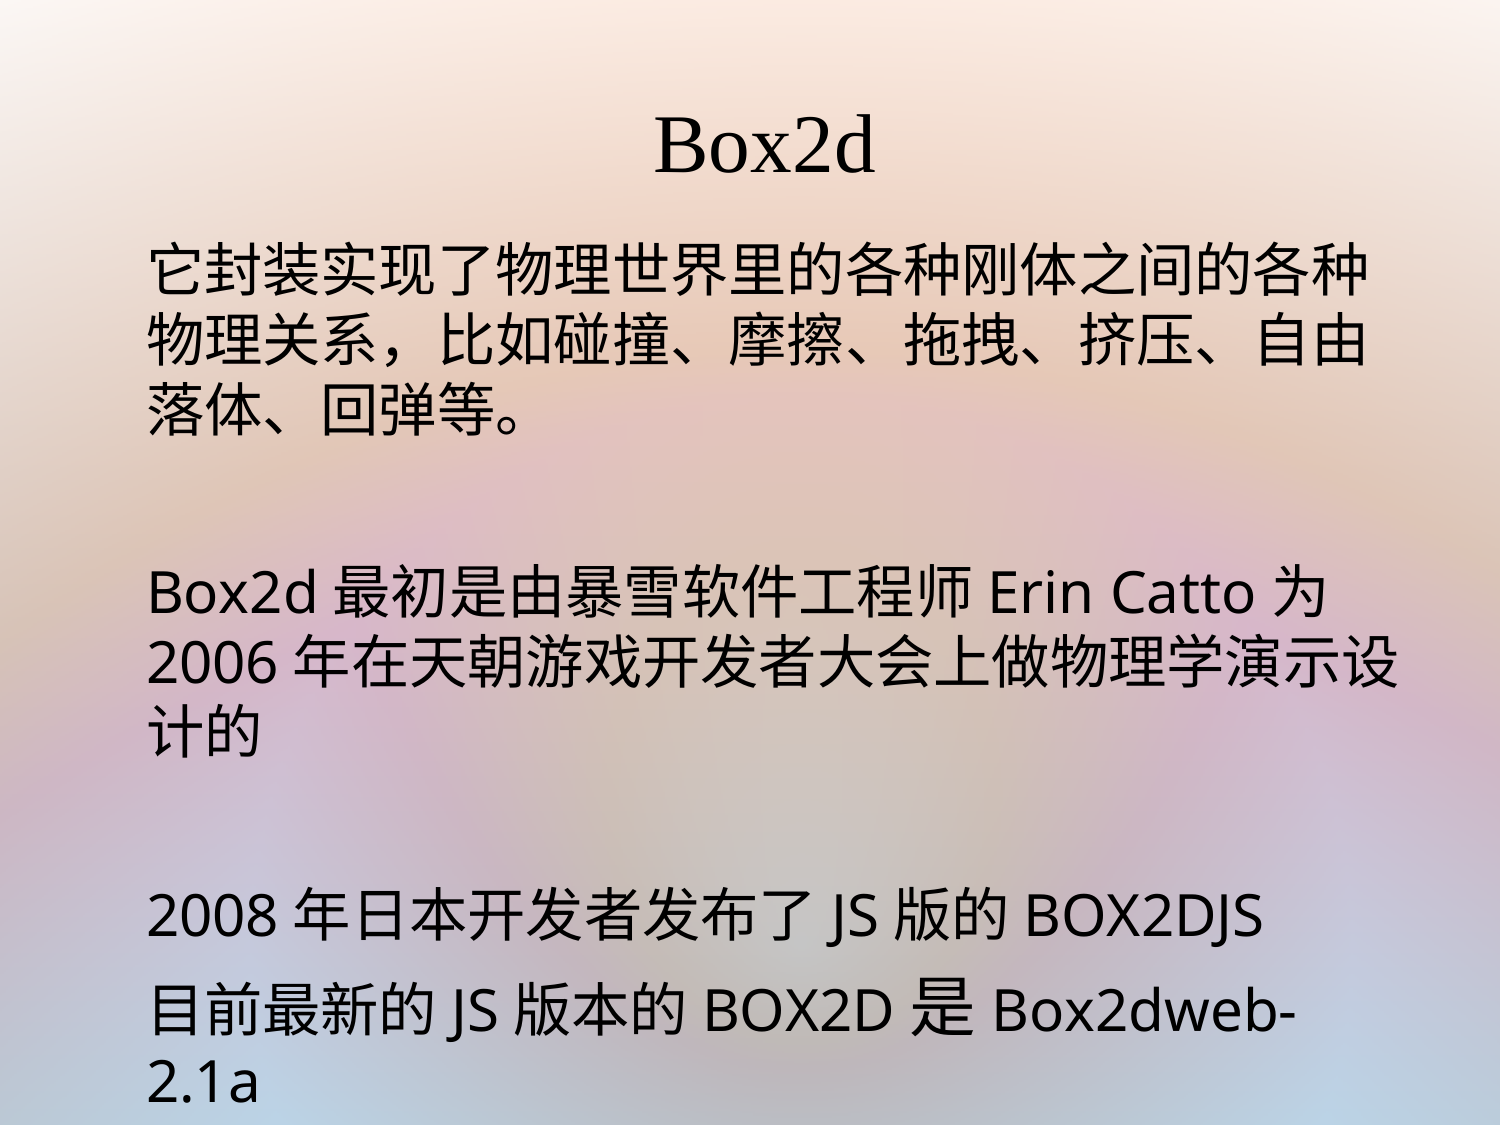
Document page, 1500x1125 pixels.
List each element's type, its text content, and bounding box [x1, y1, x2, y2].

picture [0, 0, 1500, 1125]
list 它封装实现了物理世界里的各种刚体之间的各种物理关系，比如碰撞、摩擦、拖拽、挤压、自由落体、回弹等。 Box2d最初是由暴雪软件工程师Erin Catto为2006年在天朝游戏开发者大会上做物理学演示设计的 2008年日本开发者发布了JS版的BOX2DJS 目前最新的JS版本的BOX2D是Box2dweb-2.1a [75, 224, 1426, 1104]
title Box2d [75, 45, 1426, 224]
